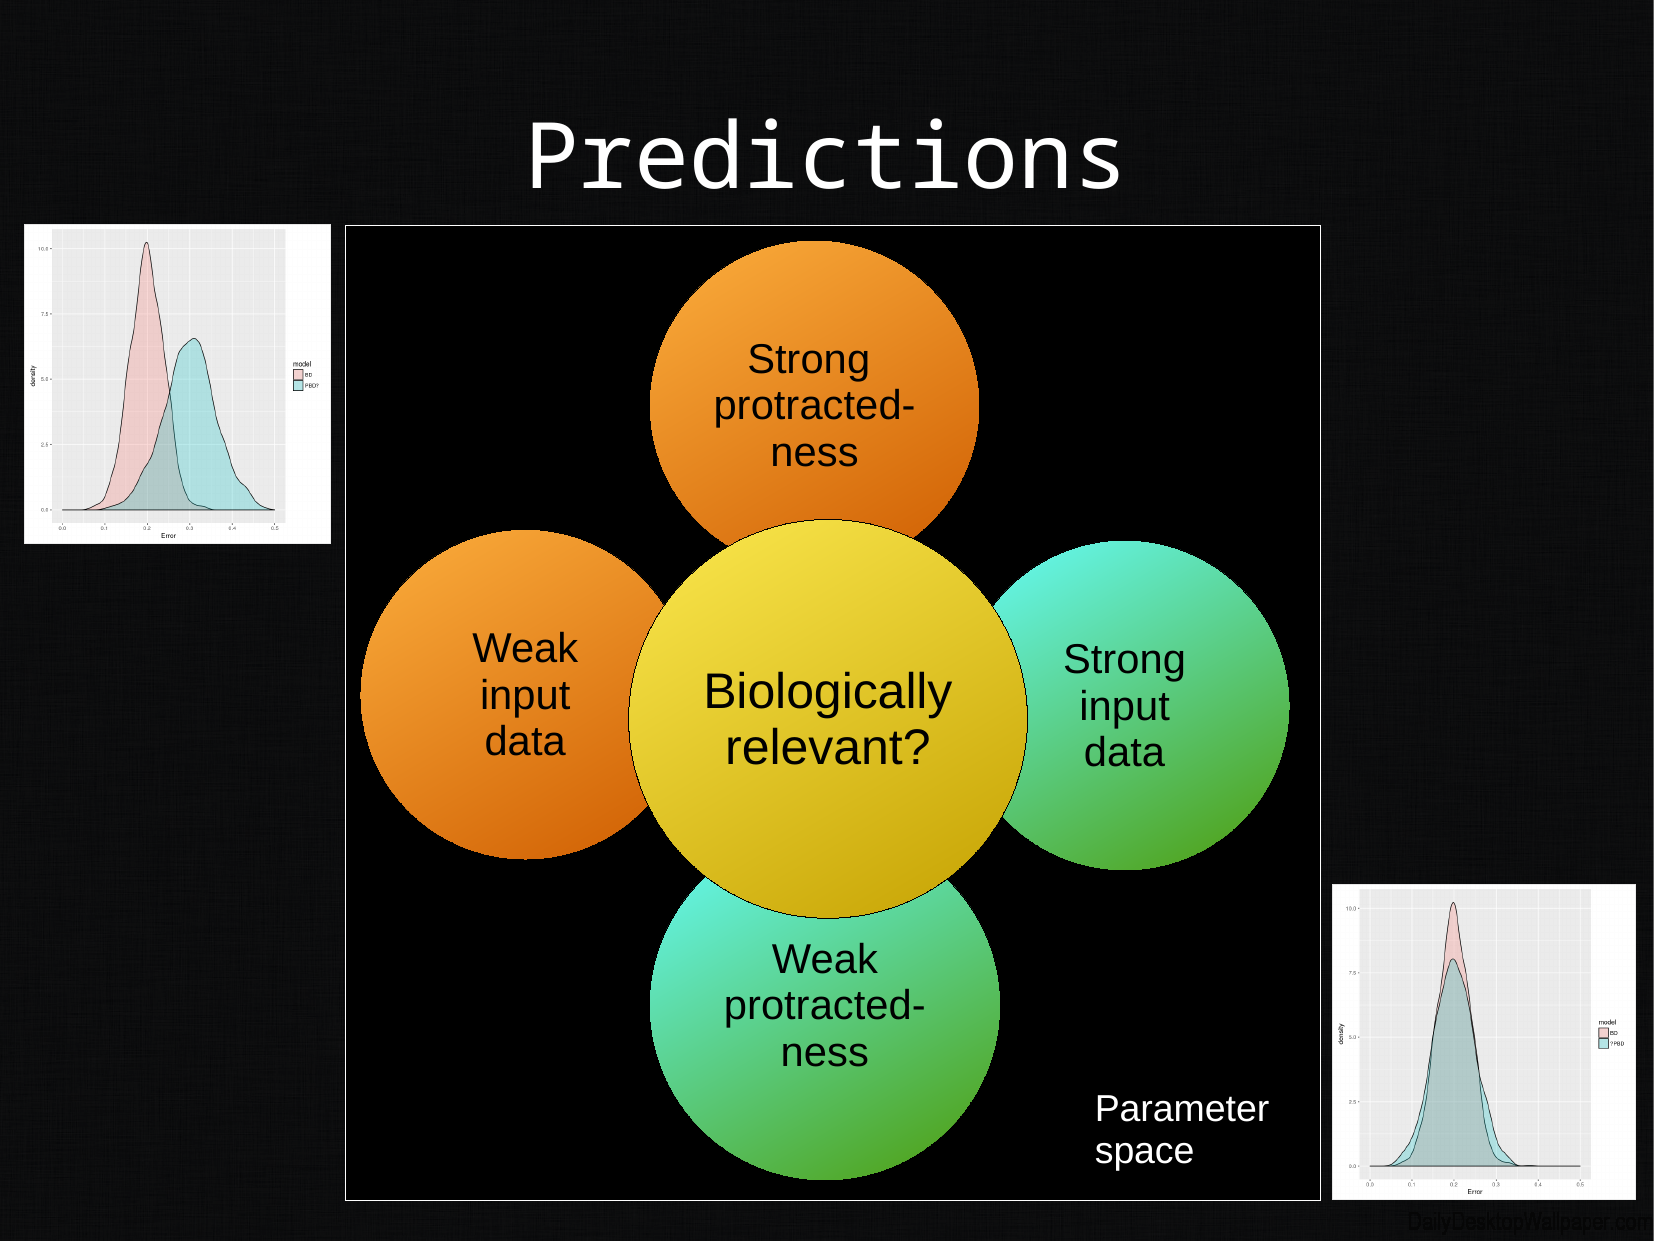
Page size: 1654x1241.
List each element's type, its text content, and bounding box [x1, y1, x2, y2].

title Predictions [82, 49, 1571, 257]
text_box Strong protracted- ness [649, 240, 980, 546]
text_box Strong input data [993, 540, 1291, 871]
text_box Biologically relevant? [628, 519, 1028, 919]
text_box [345, 257, 1321, 1201]
picture [0, 0, 1654, 1241]
text_box Weak protracted- ness [649, 876, 1001, 1181]
text_box Parameter space [1080, 1080, 1306, 1179]
text_box Weak input data [359, 529, 664, 861]
